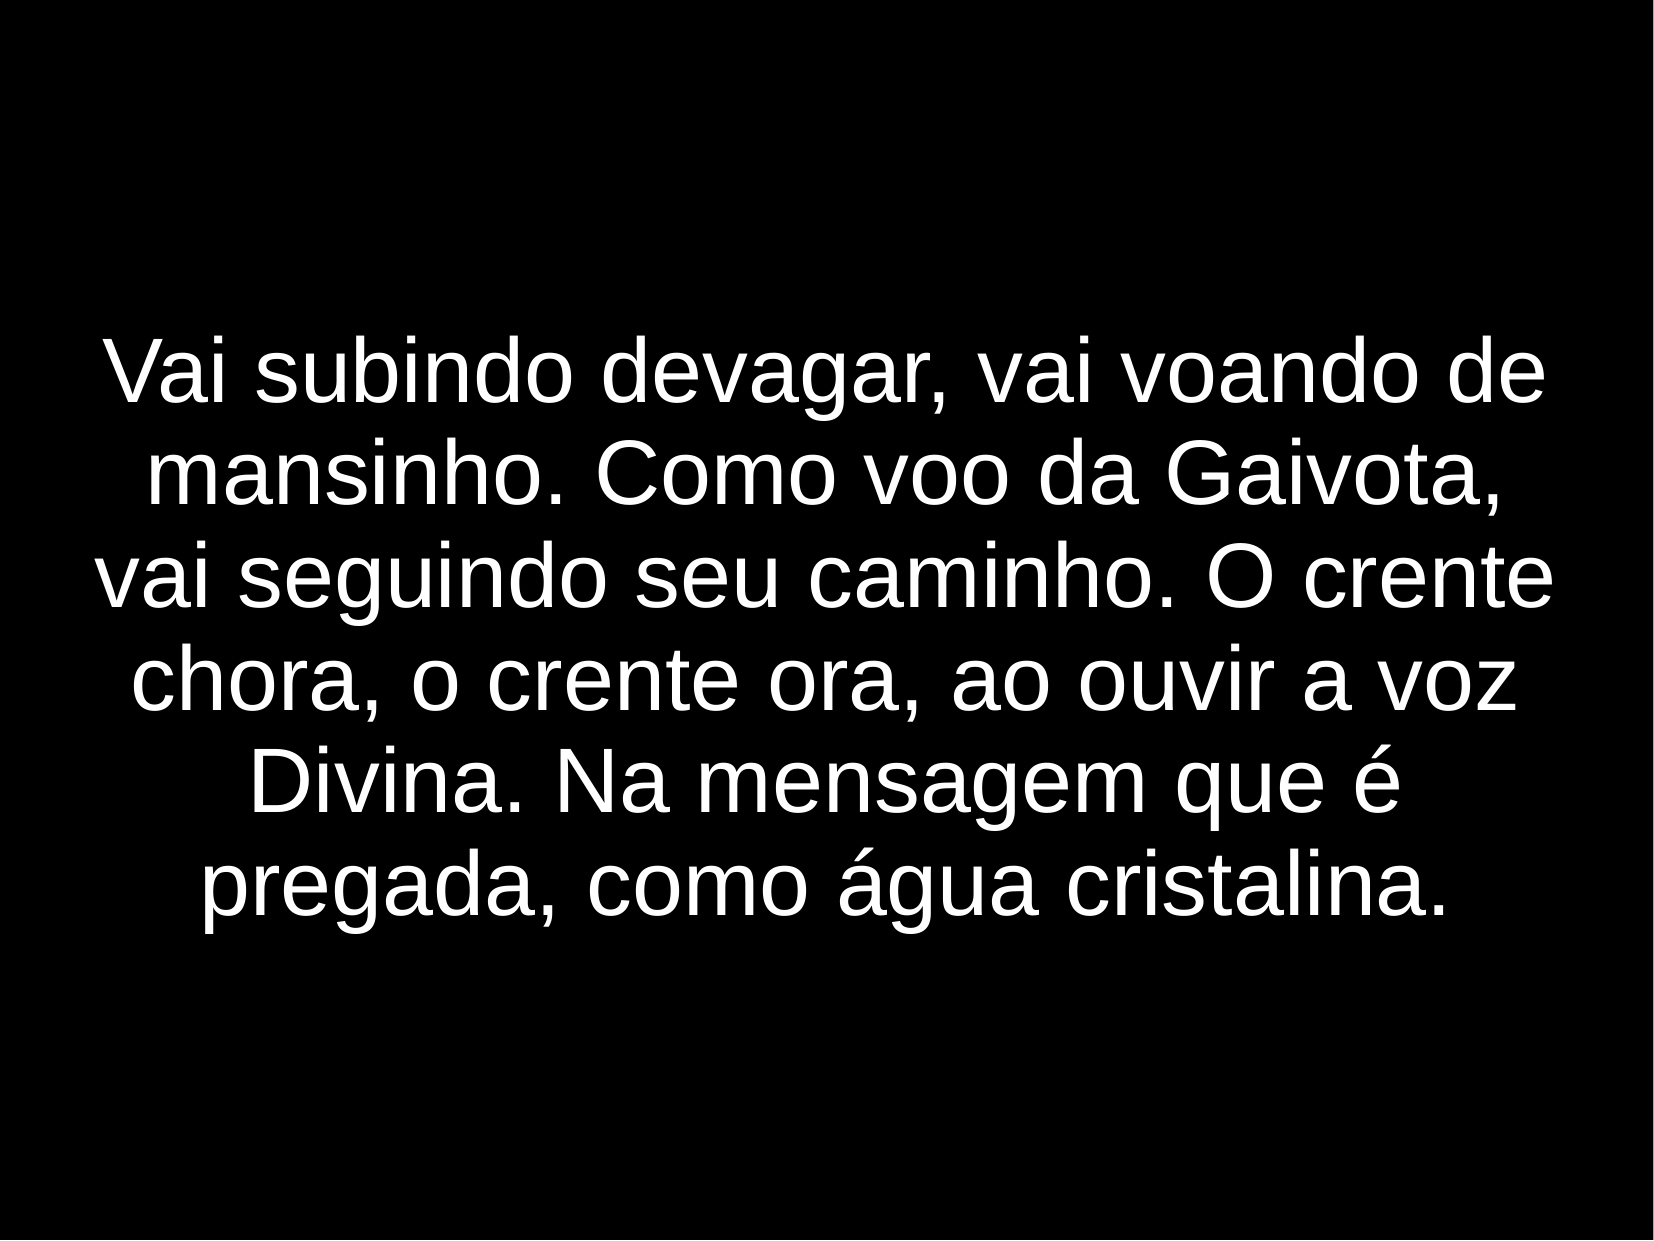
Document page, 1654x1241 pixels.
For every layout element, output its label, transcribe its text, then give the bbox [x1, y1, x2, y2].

subtitle Vai subindo devagar, vai voando de mansinho. Como voo da Gaivota, vai seguindo seu caminho. O crente chora, o crente ora, ao ouvir a voz Divina. Na mensagem que é pregada, como água cristalina. [82, 49, 1571, 1205]
